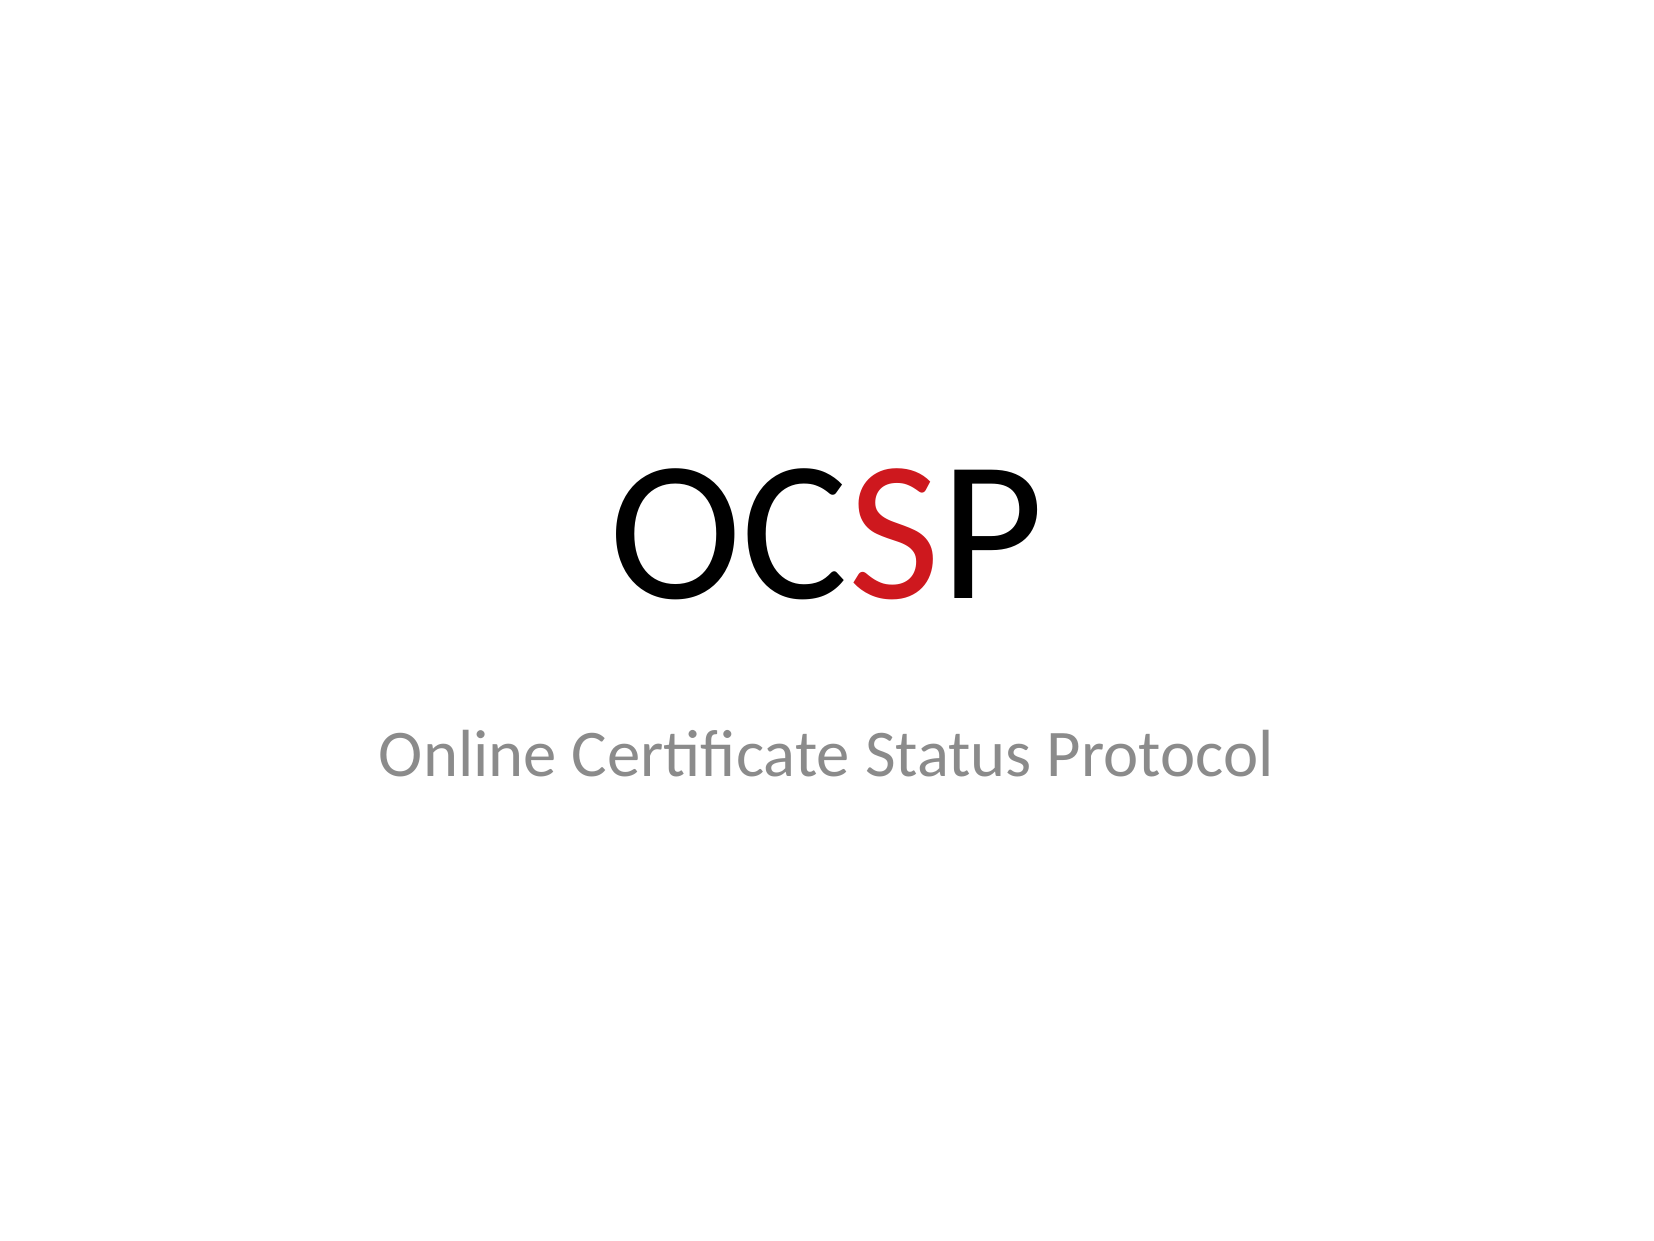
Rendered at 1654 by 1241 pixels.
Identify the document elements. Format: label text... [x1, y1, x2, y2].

title OCSP [124, 385, 1530, 651]
subtitle Online Certificate Status Protocol [248, 702, 1406, 1020]
